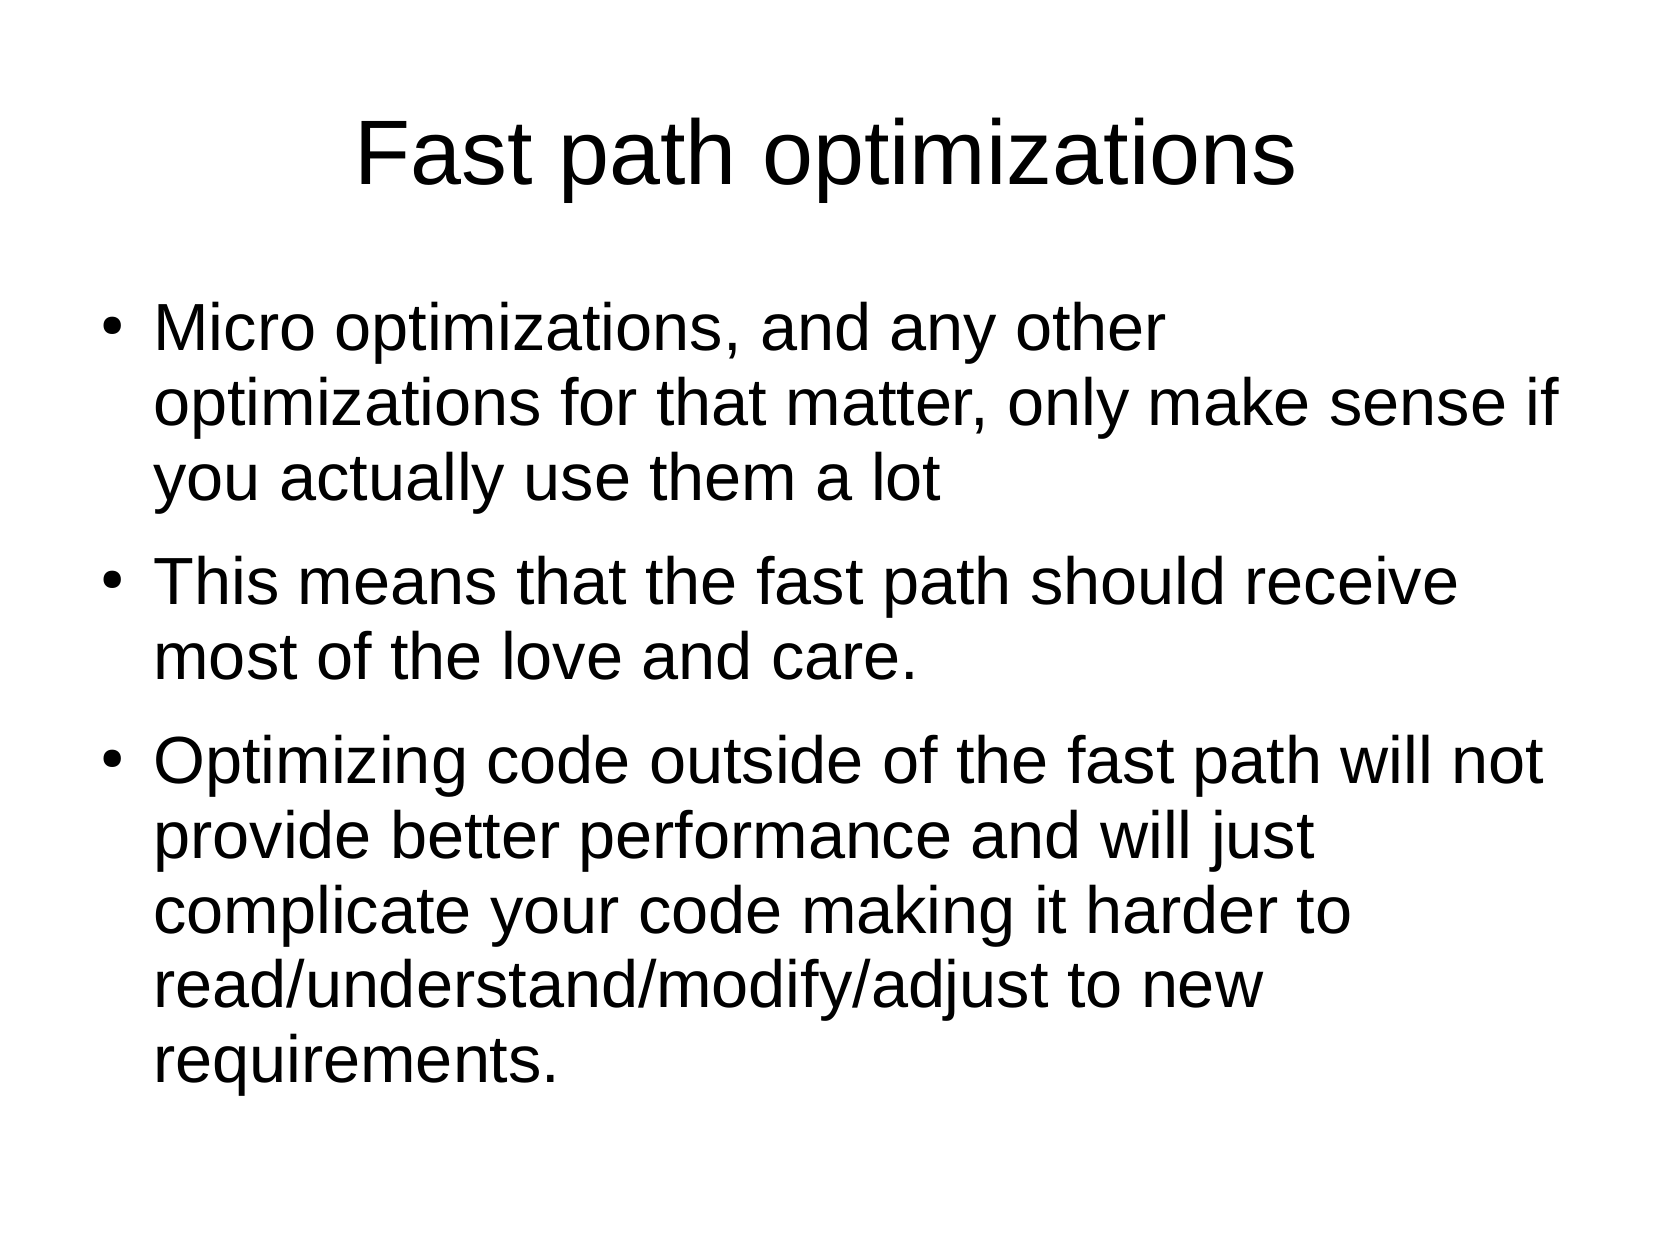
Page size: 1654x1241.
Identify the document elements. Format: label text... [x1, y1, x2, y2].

list Micro optimizations, and any other optimizations for that matter, only make sense if you actually use them a lot This means that the fast path should receive most of the love and care. Optimizing code outside of the fast path will not provide better performance and will just complicate your code making it harder to read/understand/modify/adjust to new requirements. [82, 290, 1571, 1109]
title Fast path optimizations [82, 49, 1571, 257]
